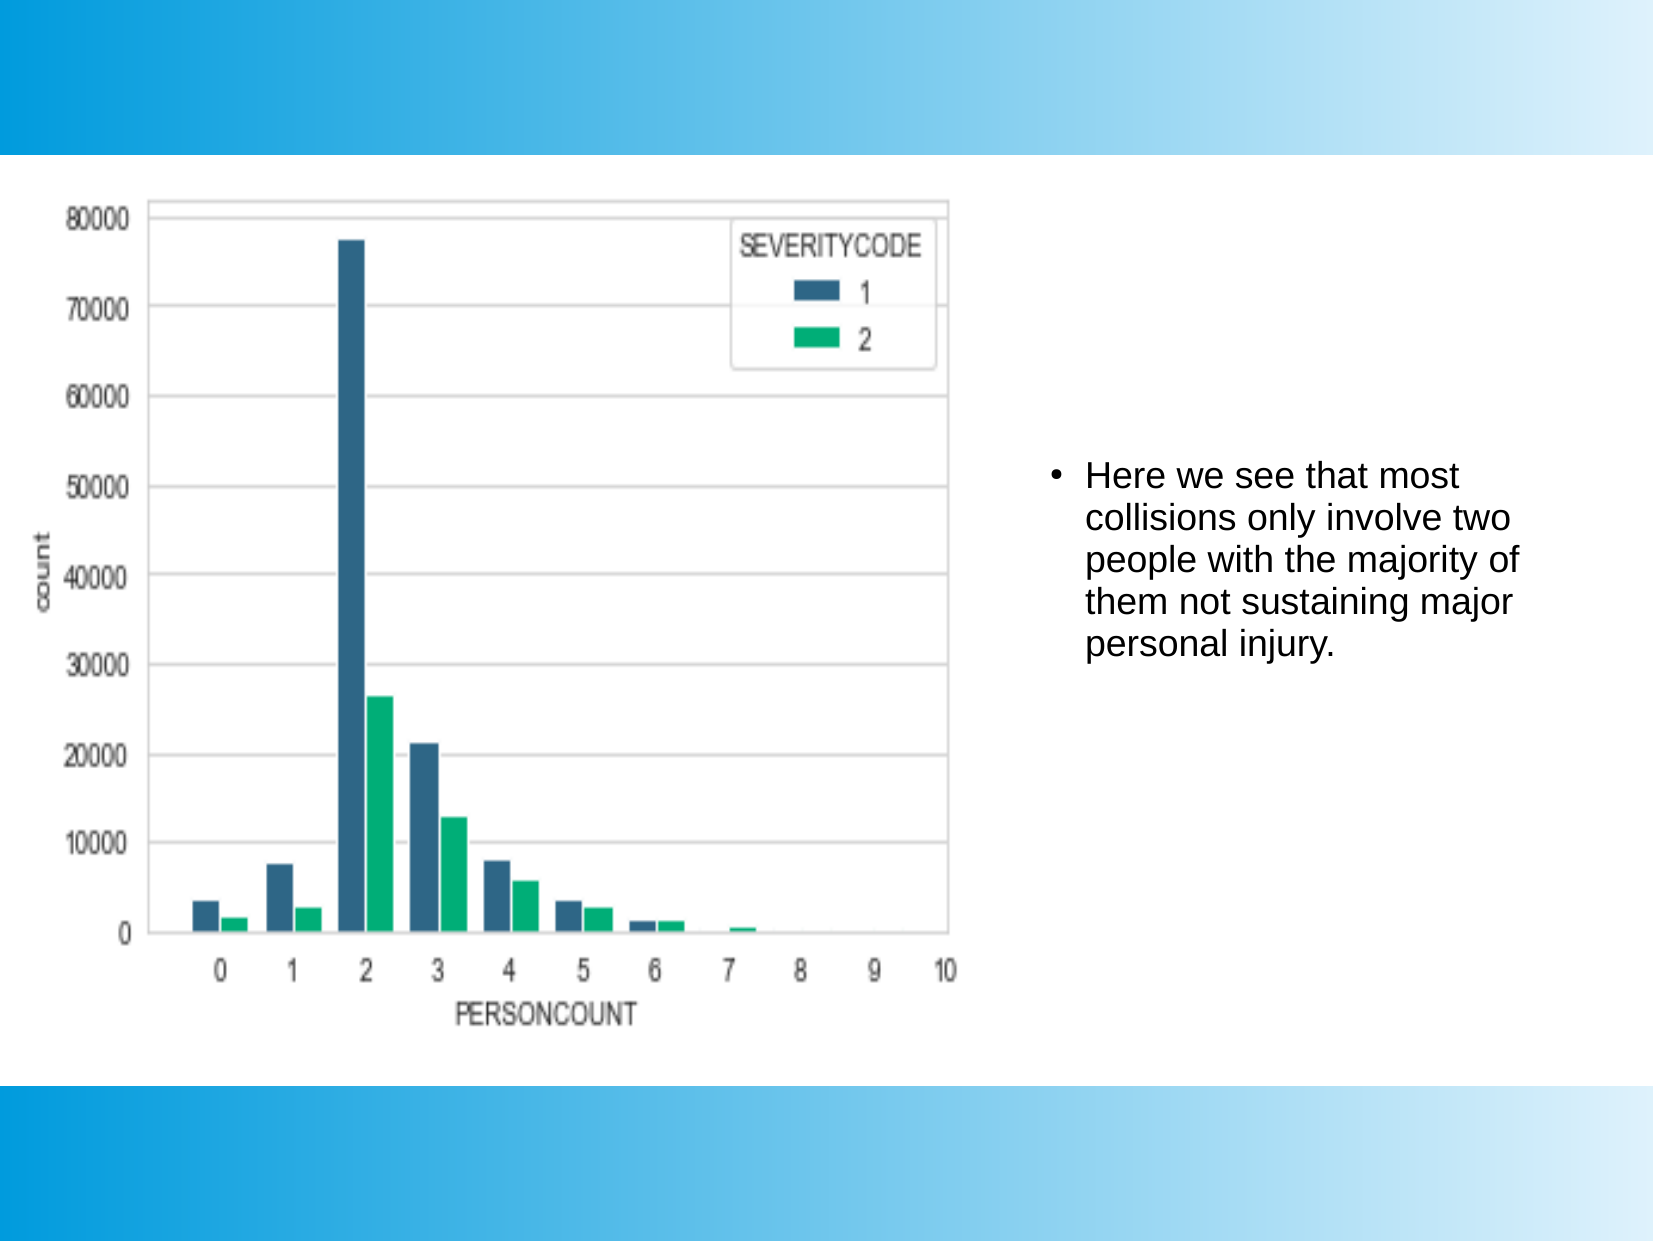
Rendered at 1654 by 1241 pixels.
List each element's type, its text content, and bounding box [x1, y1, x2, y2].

text_box Here we see that most collisions only involve two people with the majority of them not sustaining major personal injury. [1035, 447, 1561, 672]
picture [0, 164, 1036, 1081]
